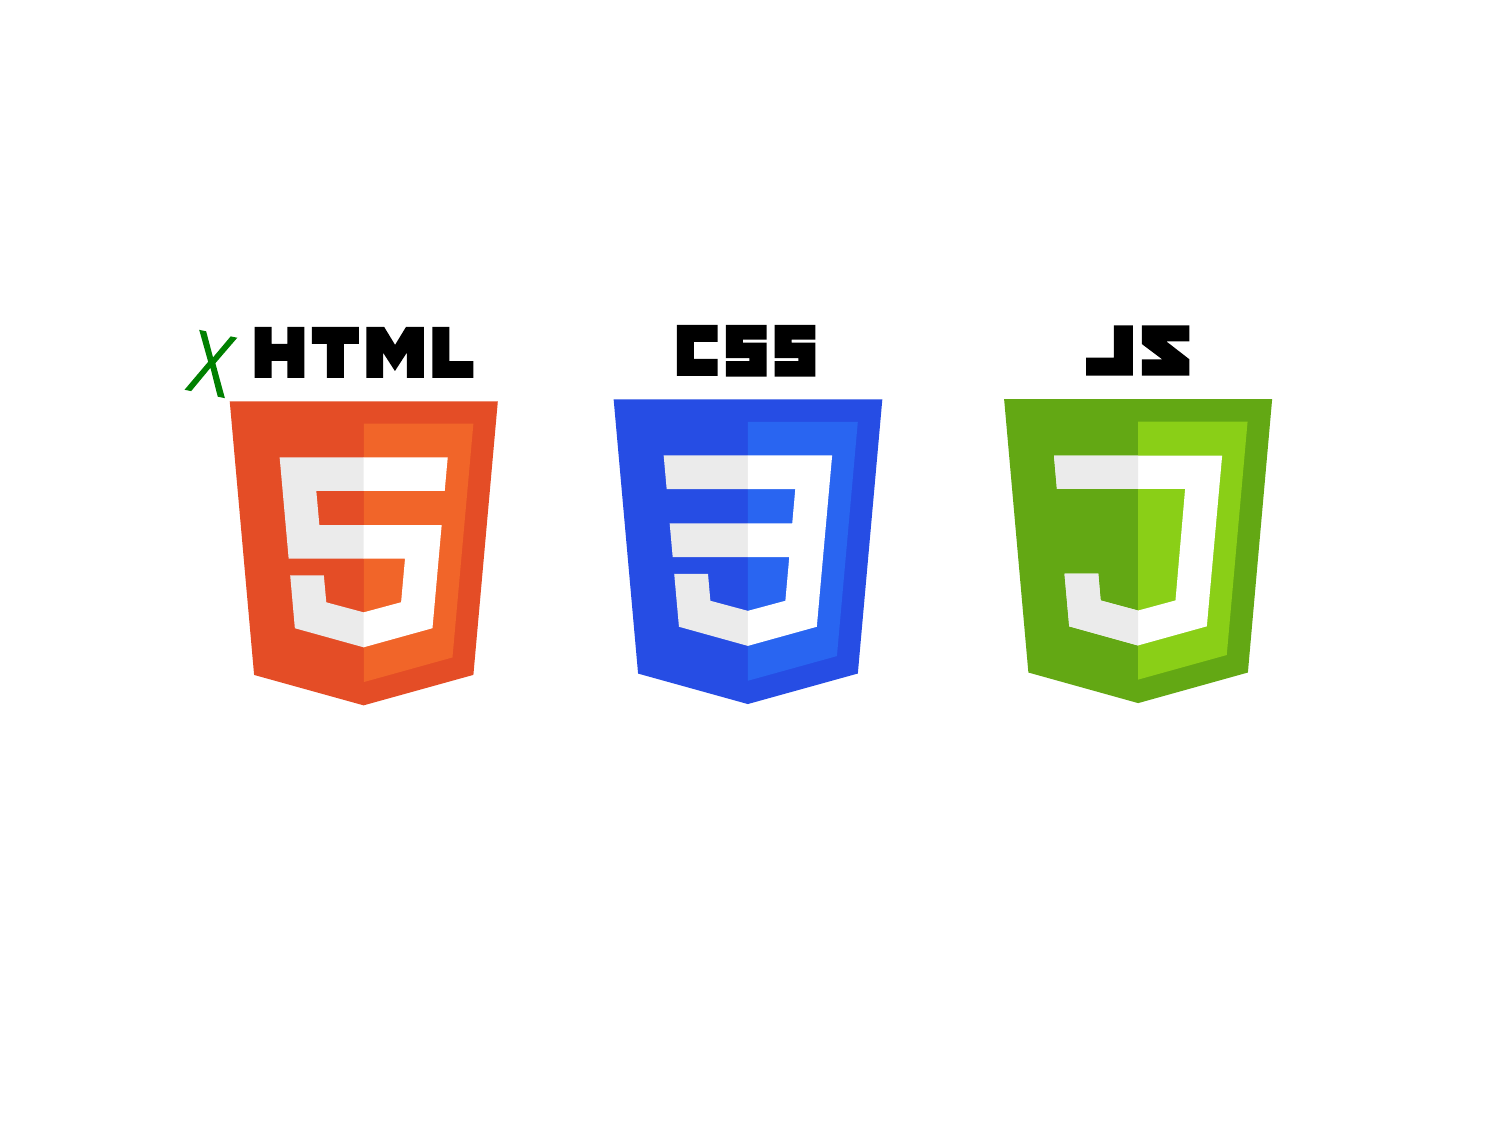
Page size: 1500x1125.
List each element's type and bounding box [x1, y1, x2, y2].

picture [1003, 324, 1273, 704]
picture [174, 326, 554, 706]
picture [613, 324, 883, 705]
